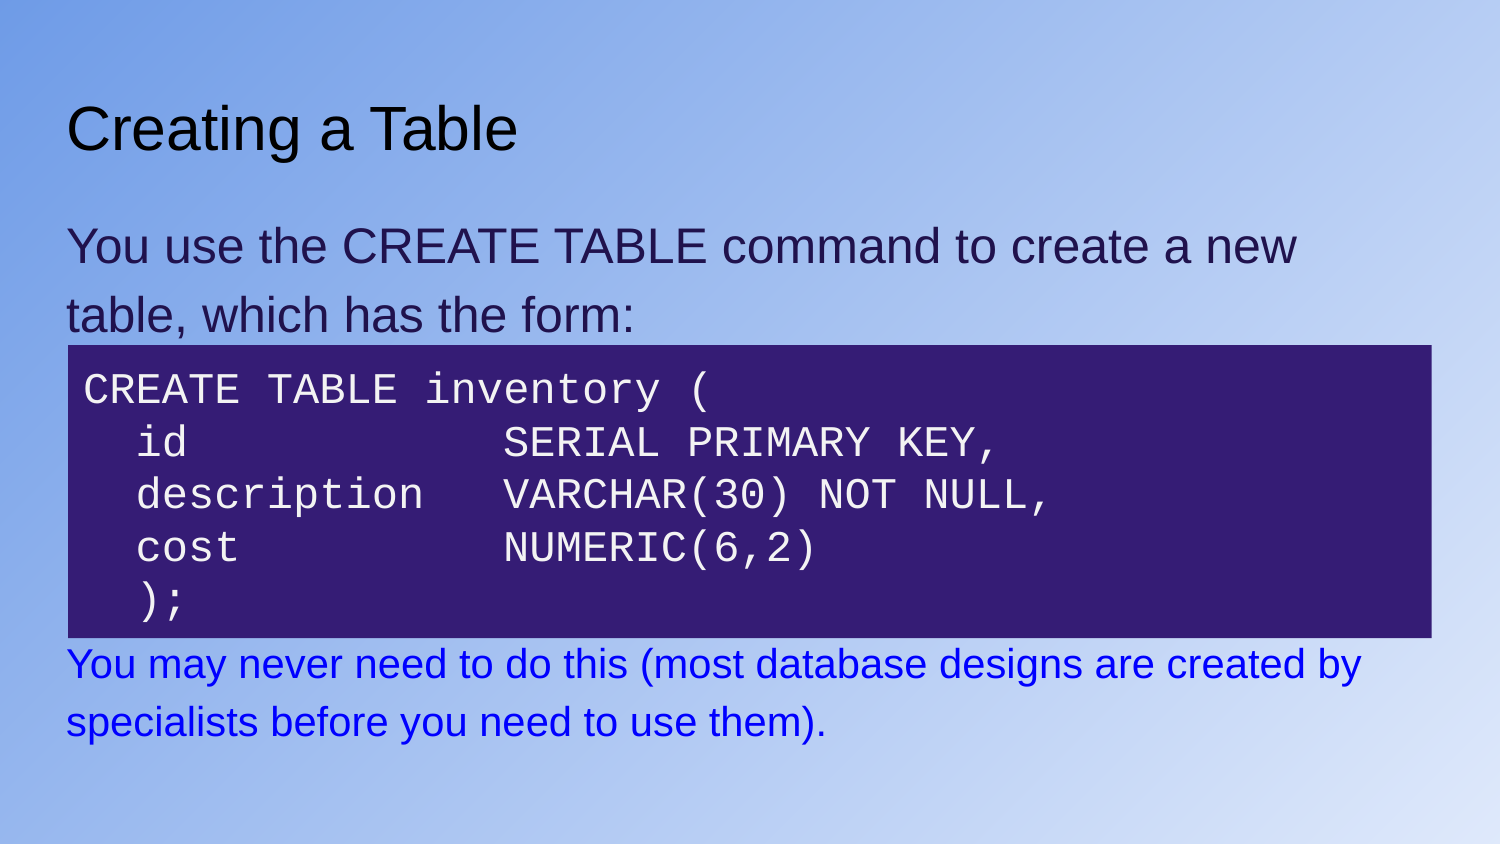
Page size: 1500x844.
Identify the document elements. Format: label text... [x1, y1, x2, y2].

text_box CREATE TABLE inventory ( id SERIAL PRIMARY KEY, description VARCHAR(30) NOT NULL, cost NUMERIC(6,2) ); [68, 345, 1432, 639]
list You use the CREATE TABLE command to create a new table, which has the form: You may never need to do this (most database designs are created by specialists before you need to use them). [51, 189, 1449, 750]
title Creating a Table [51, 72, 1449, 167]
